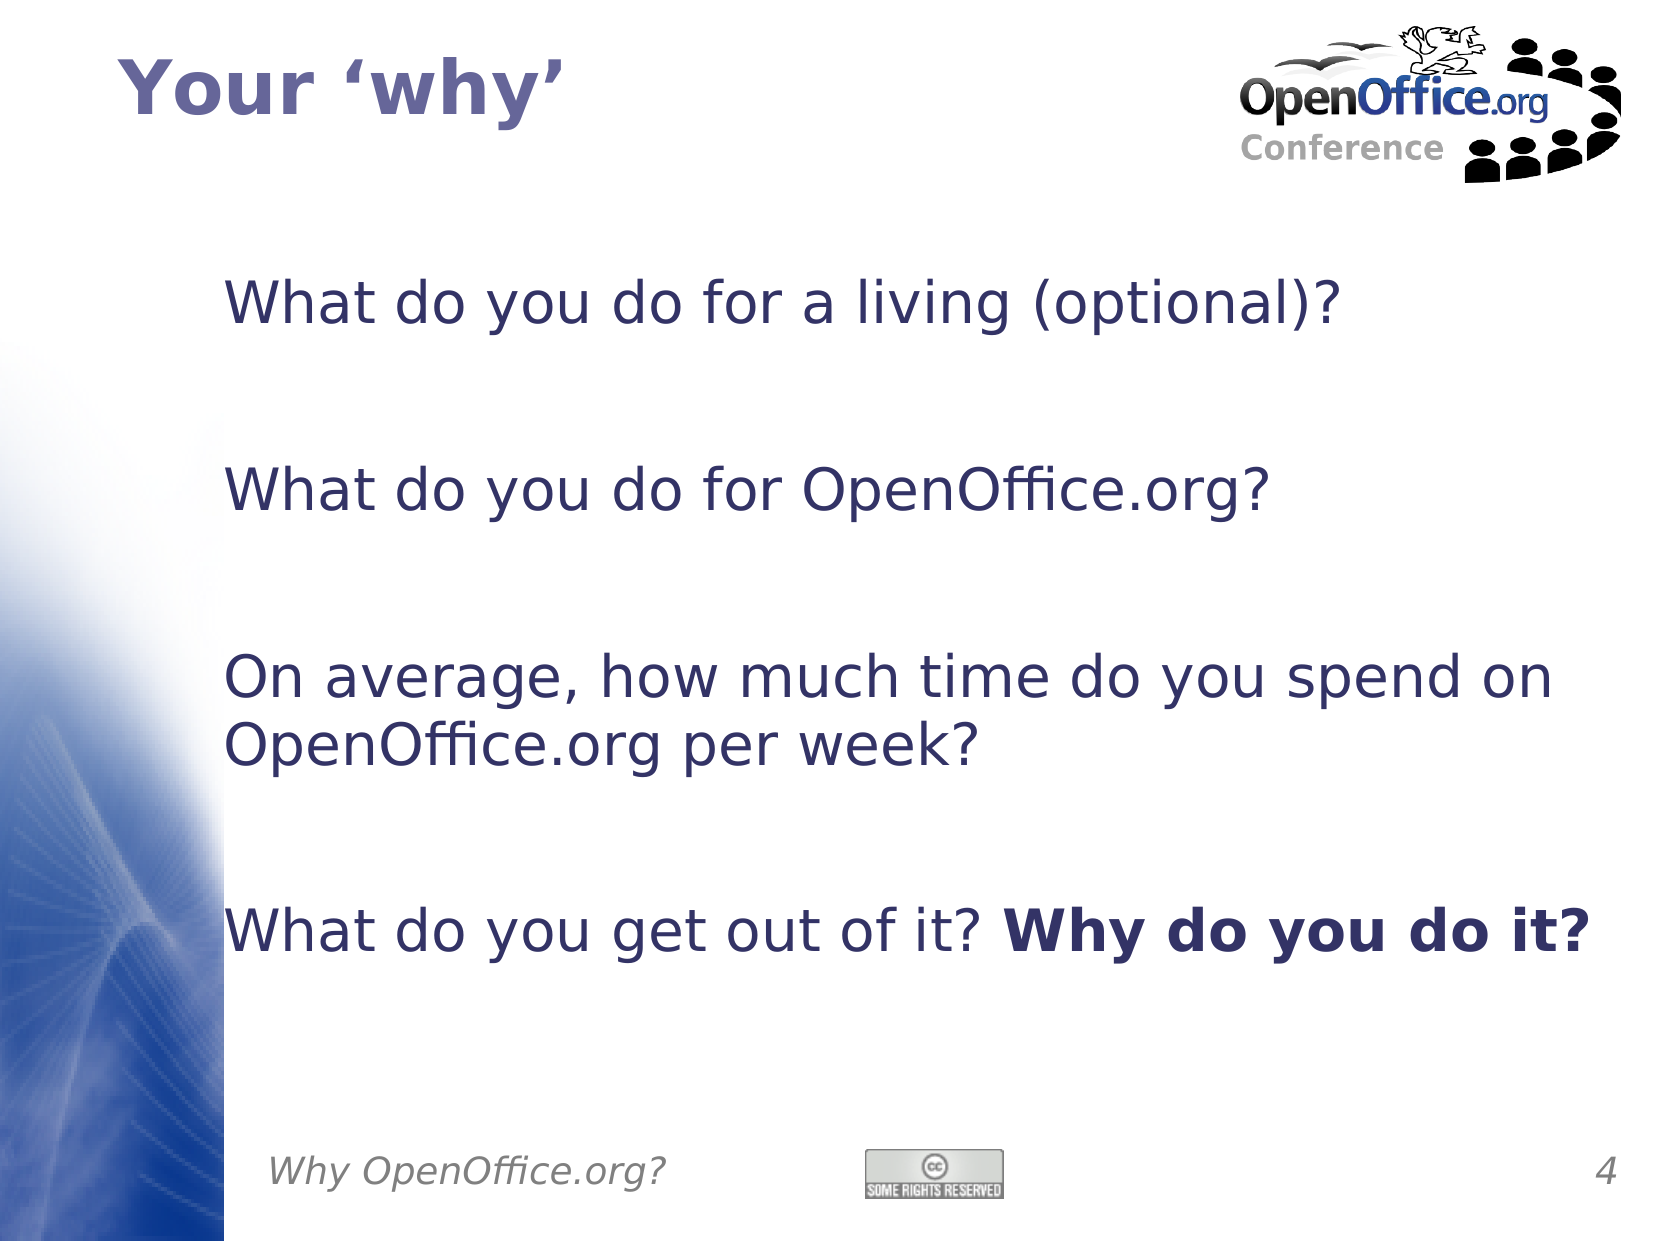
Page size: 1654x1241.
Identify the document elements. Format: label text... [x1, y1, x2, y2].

picture [1240, 26, 1621, 183]
title Your ‘why’ [29, 29, 1216, 149]
list What do you do for a living (optional)? What do you do for OpenOffice.org? On average, how much time do you spend on OpenOffice.org per week? What do you get out of it? Why do you do it? [223, 236, 1619, 1093]
picture [0, 0, 224, 1241]
